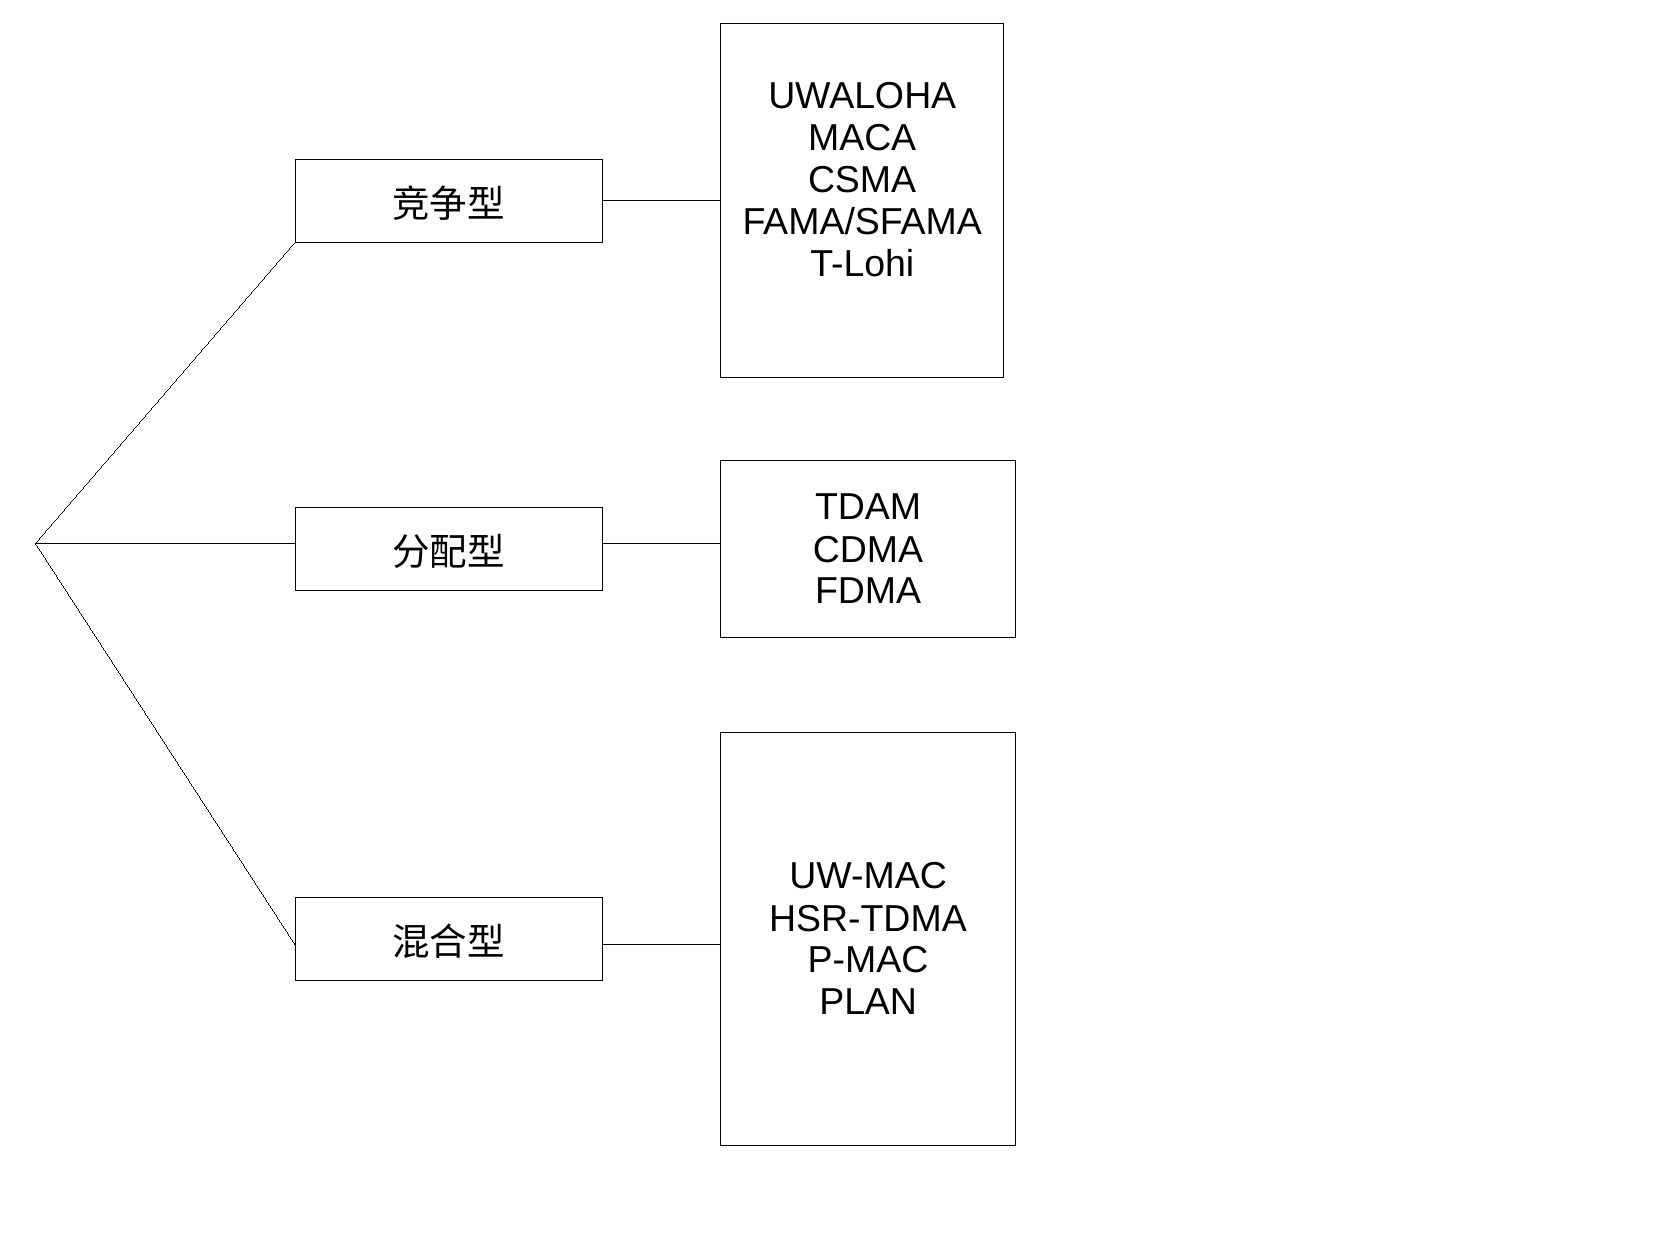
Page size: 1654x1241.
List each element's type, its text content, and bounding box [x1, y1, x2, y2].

text_box TDAM CDMA FDMA [720, 460, 1016, 638]
text_box 竞争型 [295, 159, 603, 243]
text_box 分配型 [295, 507, 603, 591]
text_box UWALOHA MACA CSMA FAMA/SFAMA T-Lohi [720, 23, 1004, 378]
text_box 混合型 [295, 897, 603, 981]
text_box UW-MAC HSR-TDMA P-MAC PLAN [720, 732, 1016, 1146]
